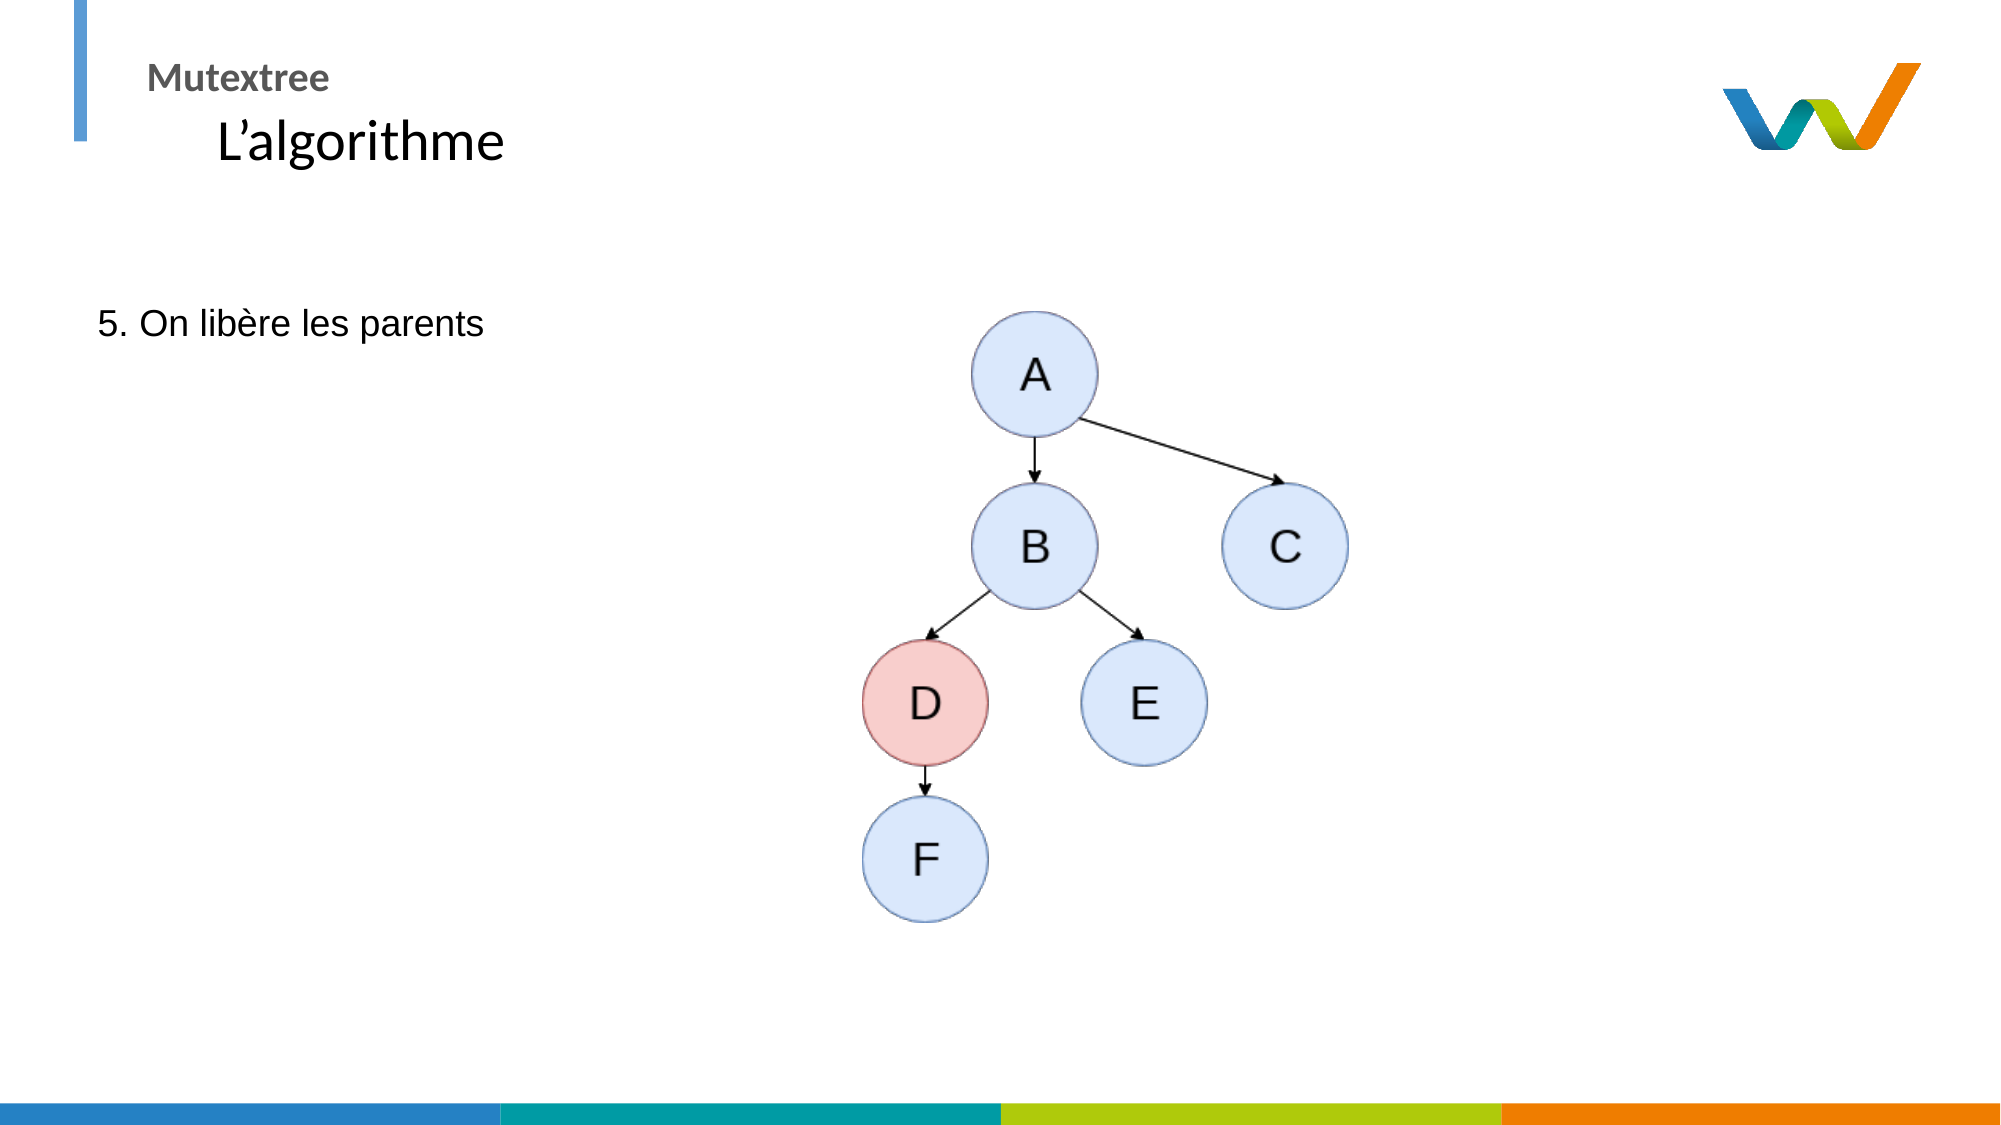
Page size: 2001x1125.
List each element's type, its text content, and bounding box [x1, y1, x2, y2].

list L’algorithme [131, 103, 1400, 157]
picture [862, 311, 1349, 923]
picture [1702, 63, 1931, 157]
text_box 5. On libère les parents [82, 295, 963, 395]
list Mutextree [131, 48, 1400, 103]
